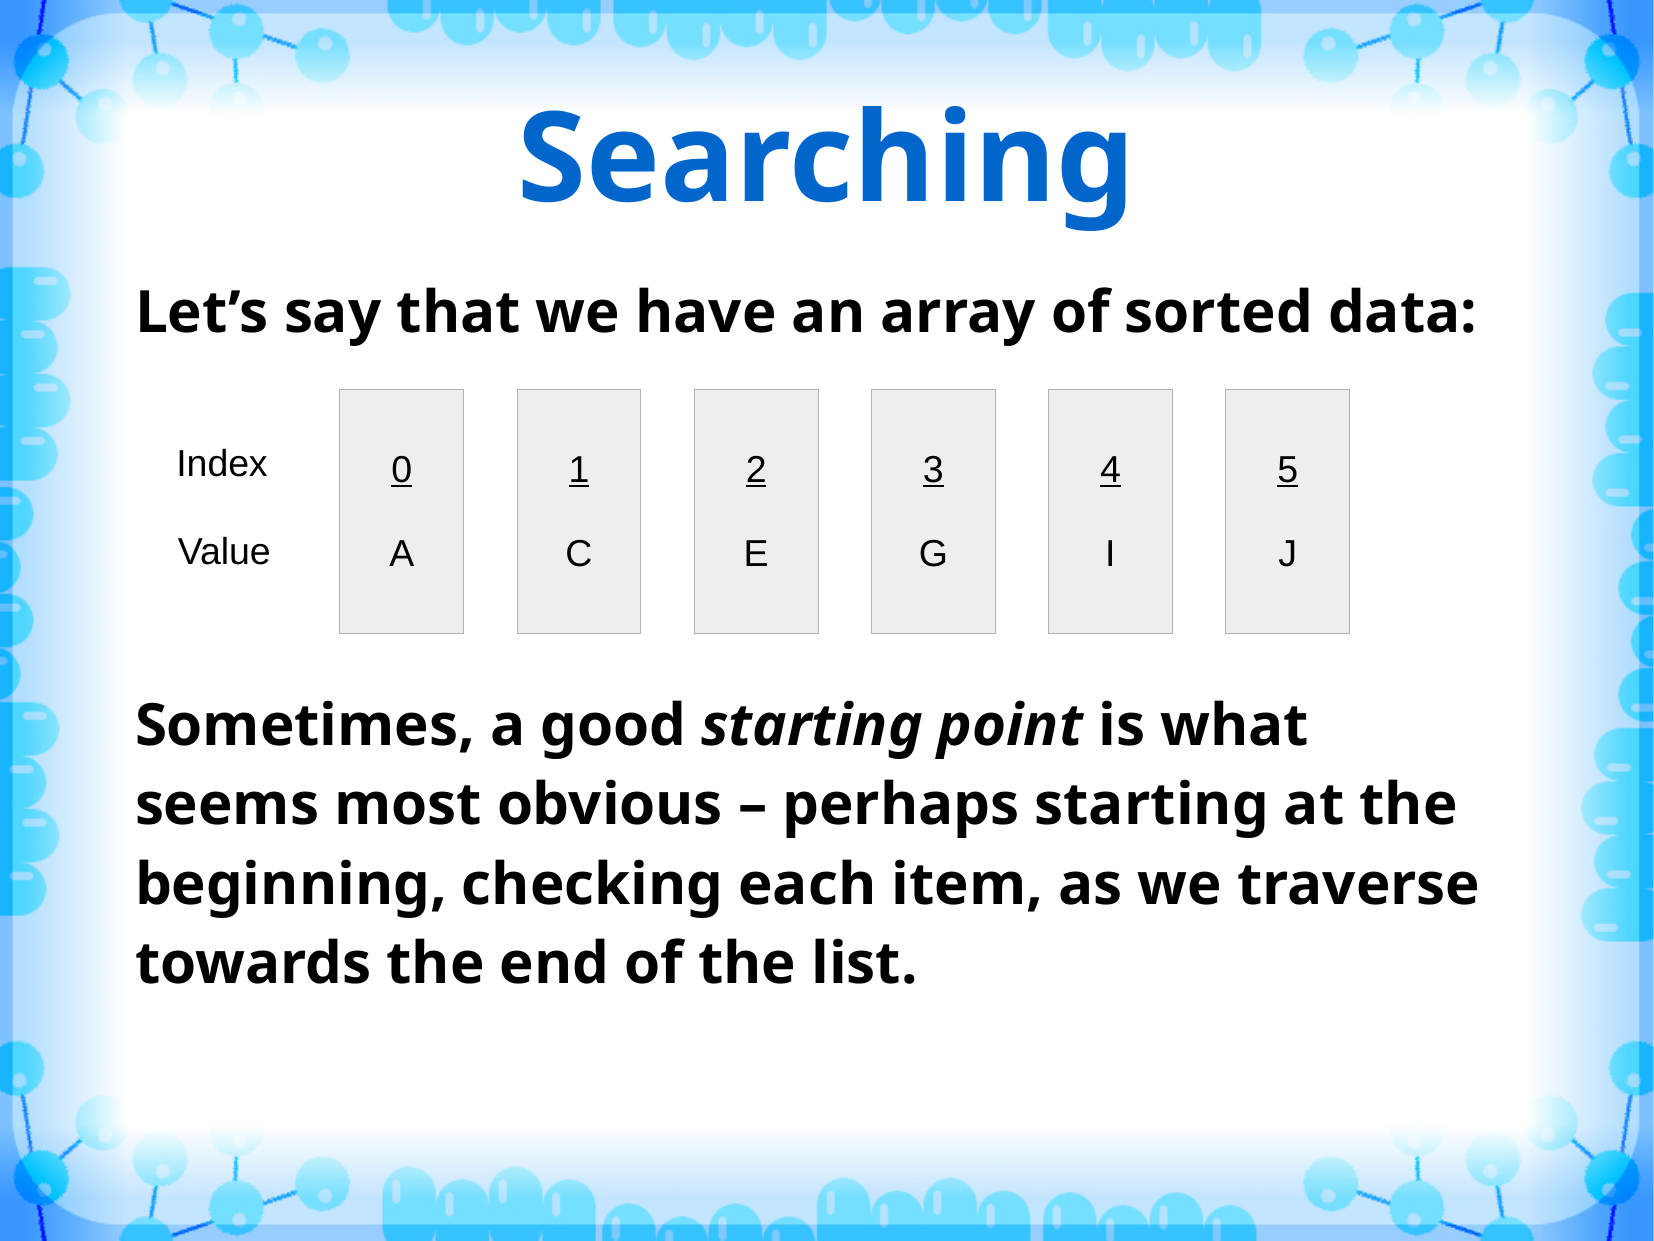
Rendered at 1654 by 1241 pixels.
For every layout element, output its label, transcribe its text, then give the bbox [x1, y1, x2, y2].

text_box Sometimes, a good starting point is what seems most obvious – perhaps starting at the beginning, checking each item, as we traverse towards the end of the list. [135, 683, 1509, 945]
text_box 1 C [517, 389, 641, 634]
text_box Index [119, 434, 325, 492]
text_box Value [122, 522, 327, 580]
text_box 0 A [339, 389, 464, 634]
text_box 3 G [871, 389, 996, 634]
text_box Let’s say that we have an array of sorted data: [135, 270, 1509, 458]
title Searching [82, 49, 1571, 257]
text_box 2 E [694, 389, 819, 634]
picture [0, 0, 1654, 1241]
text_box 5 J [1225, 389, 1350, 634]
text_box 4 I [1048, 389, 1173, 634]
